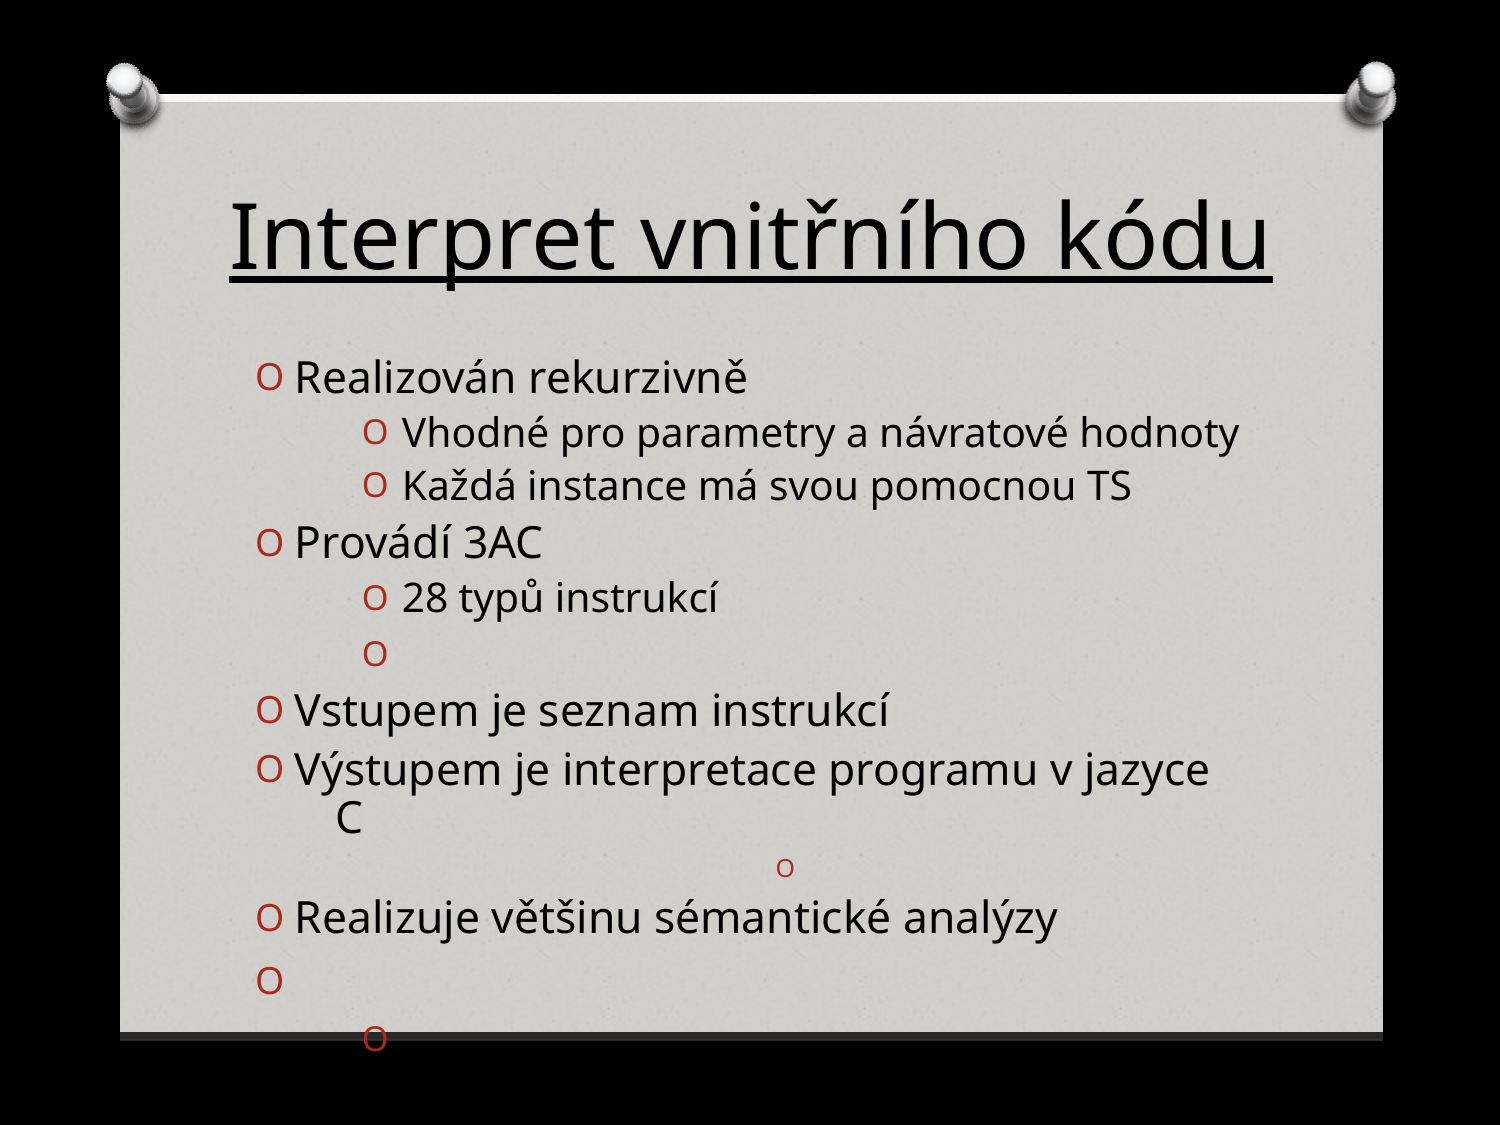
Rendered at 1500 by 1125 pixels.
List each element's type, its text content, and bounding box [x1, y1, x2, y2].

title Interpret vnitřního kódu [179, 134, 1323, 332]
list Realizován rekurzivně Vhodné pro parametry a návratové hodnoty Každá instance má svou pomocnou TS Provádí 3AC 28 typů instrukcí Vstupem je seznam instrukcí Výstupem je interpretace programu v jazyce C Realizuje většinu sémantické analýzy [240, 347, 1257, 1000]
